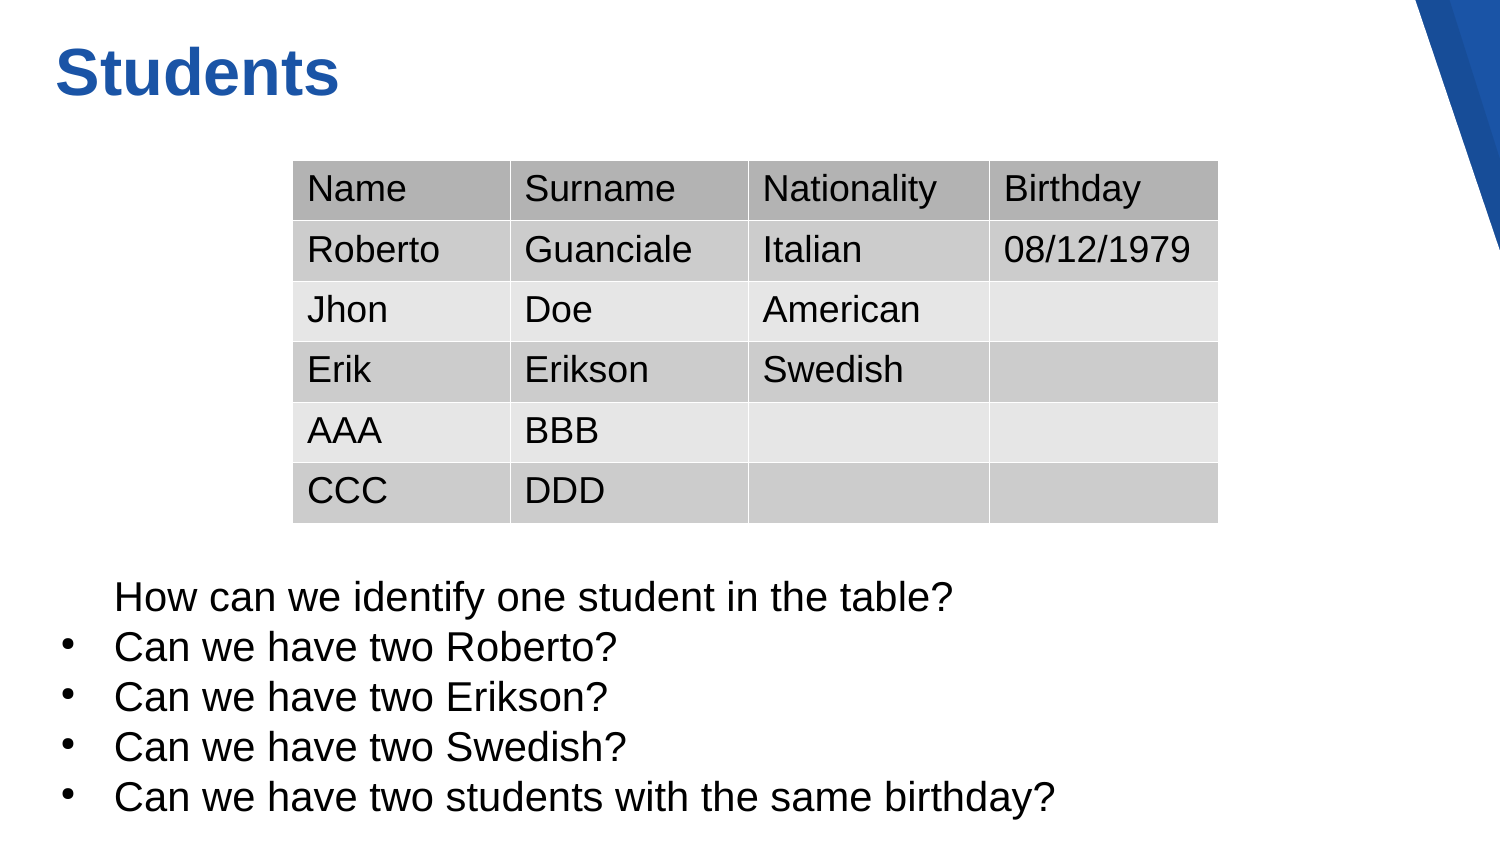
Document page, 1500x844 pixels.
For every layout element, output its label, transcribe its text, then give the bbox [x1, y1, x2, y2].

table_cell Guanciale [511, 221, 748, 281]
table_cell [749, 403, 989, 462]
table_cell Roberto [293, 221, 510, 281]
table_cell AAA [293, 403, 510, 462]
table_cell Italian [749, 221, 989, 281]
table_cell Doe [511, 282, 748, 341]
table_cell BBB [511, 403, 748, 462]
table_cell DDD [511, 463, 748, 523]
table_cell [990, 342, 1218, 402]
table_header Surname [511, 161, 748, 220]
table_cell Jhon [293, 282, 510, 341]
table_cell American [749, 282, 989, 341]
table_cell [990, 403, 1218, 462]
table_cell Erikson [511, 342, 748, 402]
table_cell [990, 463, 1218, 523]
table_cell CCC [293, 463, 510, 523]
table_header Nationality [749, 161, 989, 220]
table_cell Erik [293, 342, 510, 402]
table_cell Swedish [749, 342, 989, 402]
table_cell [749, 463, 989, 523]
list How can we identify one student in the table? Can we have two Roberto? Can we have two Erikson? Can we have two Swedish? Can we have two students with the same birthday? [27, 555, 1441, 830]
table_header Birthday [990, 161, 1218, 220]
title Students [40, 56, 1231, 124]
table_cell 08/12/1979 [990, 221, 1218, 281]
table_header Name [293, 161, 510, 220]
table_cell [990, 282, 1218, 341]
